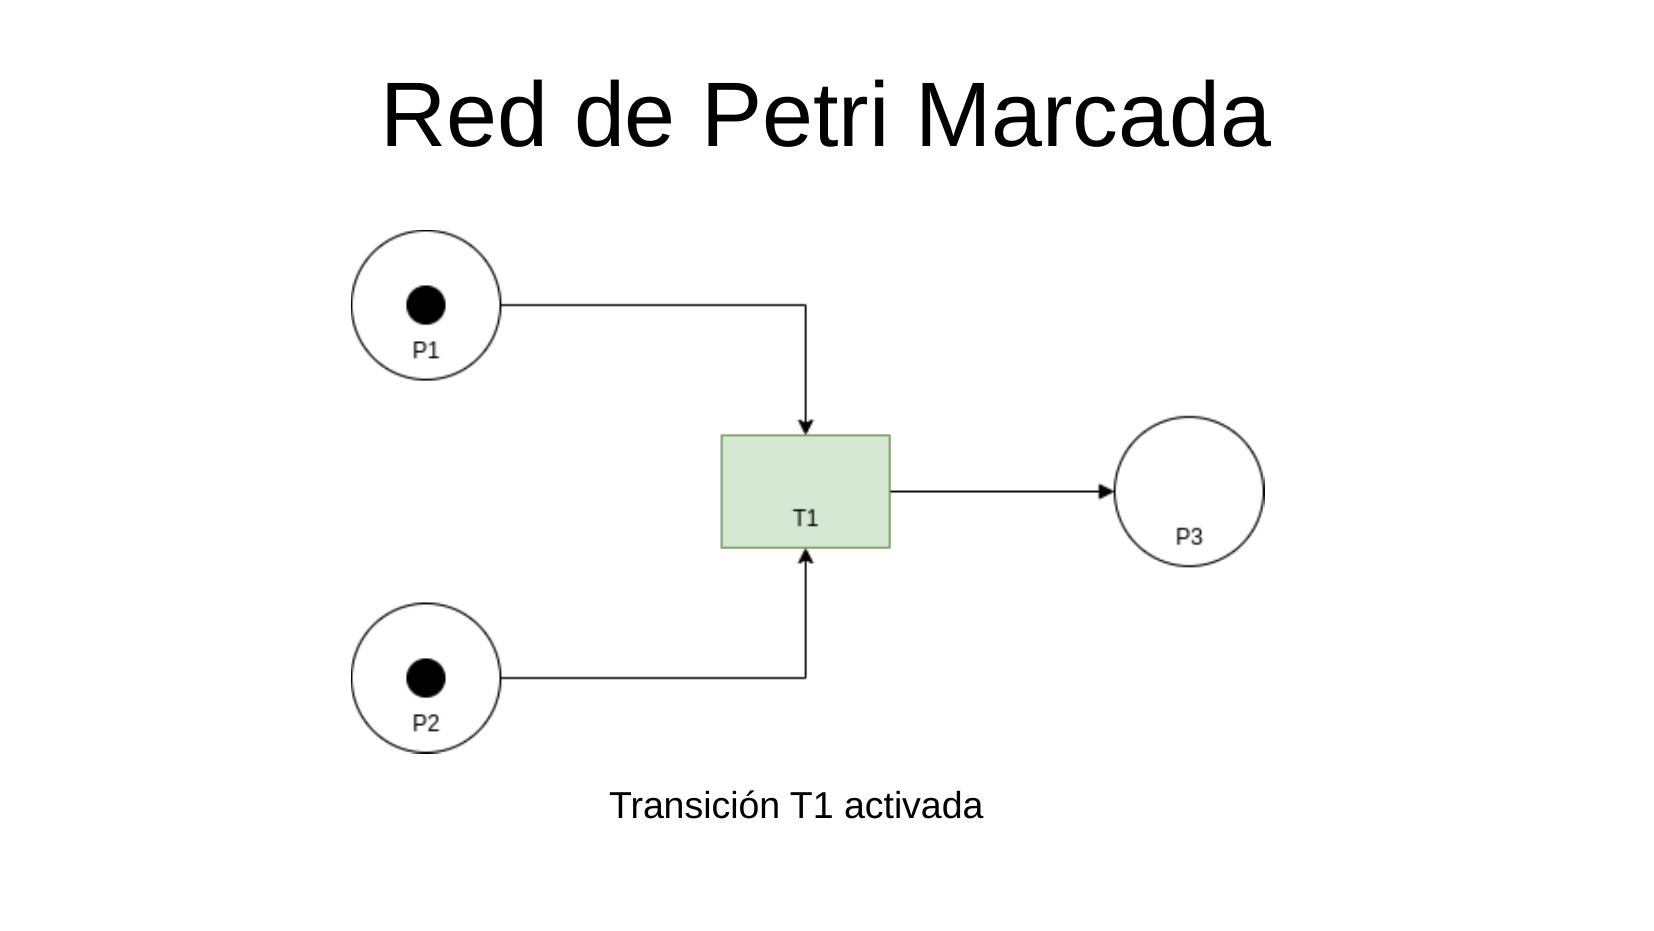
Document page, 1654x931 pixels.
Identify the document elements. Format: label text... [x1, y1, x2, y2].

title Red de Petri Marcada [82, 37, 1571, 193]
picture [351, 230, 1265, 754]
text_box Transición T1 activada [594, 776, 1007, 876]
